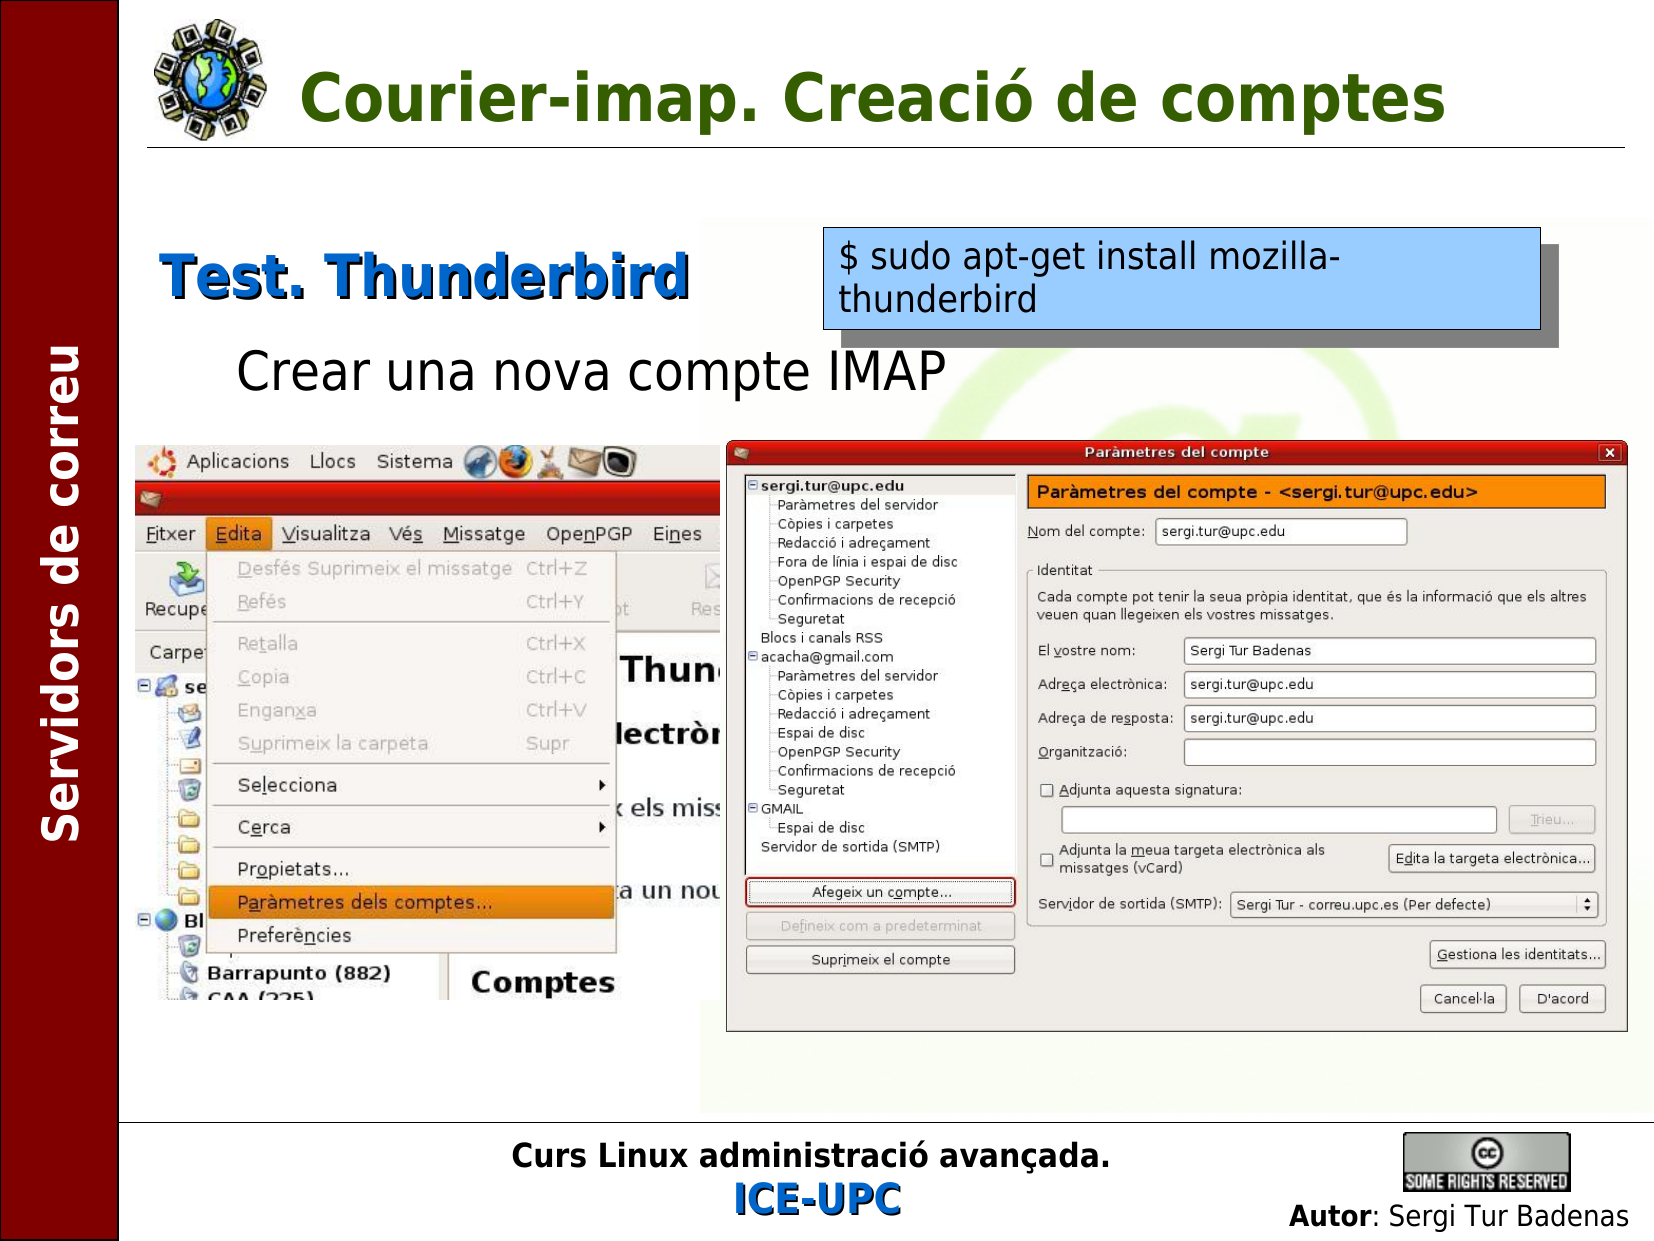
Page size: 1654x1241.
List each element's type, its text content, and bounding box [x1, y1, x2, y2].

list Test. Thunderbird Crear una nova compte IMAP [141, 242, 1630, 1078]
text_box $ sudo apt-get install mozilla-thunderbird [823, 227, 1541, 286]
picture [700, 217, 1654, 1113]
picture [154, 19, 268, 56]
picture [1403, 1132, 1571, 1192]
picture [726, 440, 1628, 1032]
picture [135, 445, 720, 1000]
title Courier-imap. Creació de comptes [129, 56, 1619, 141]
